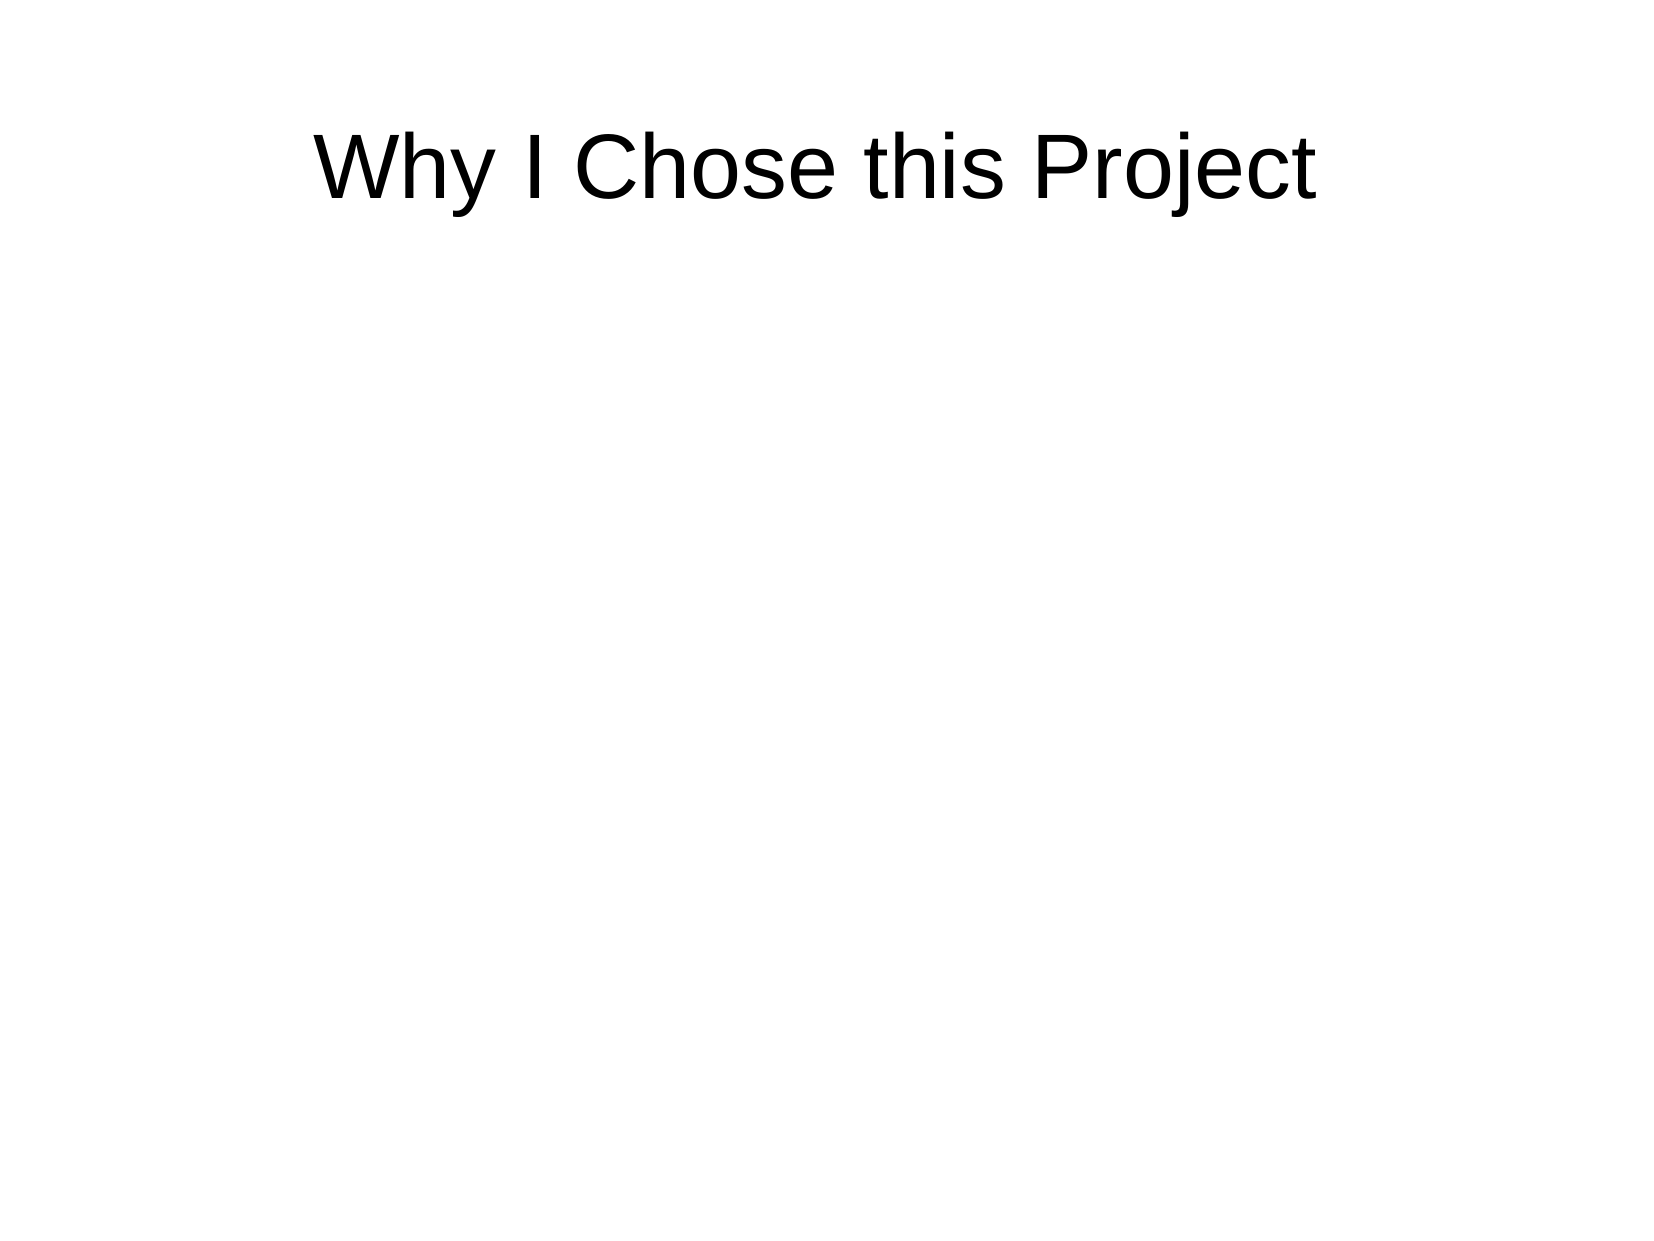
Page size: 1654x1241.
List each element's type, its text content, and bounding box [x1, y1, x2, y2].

title Why I Chose this Project [71, 62, 1561, 271]
